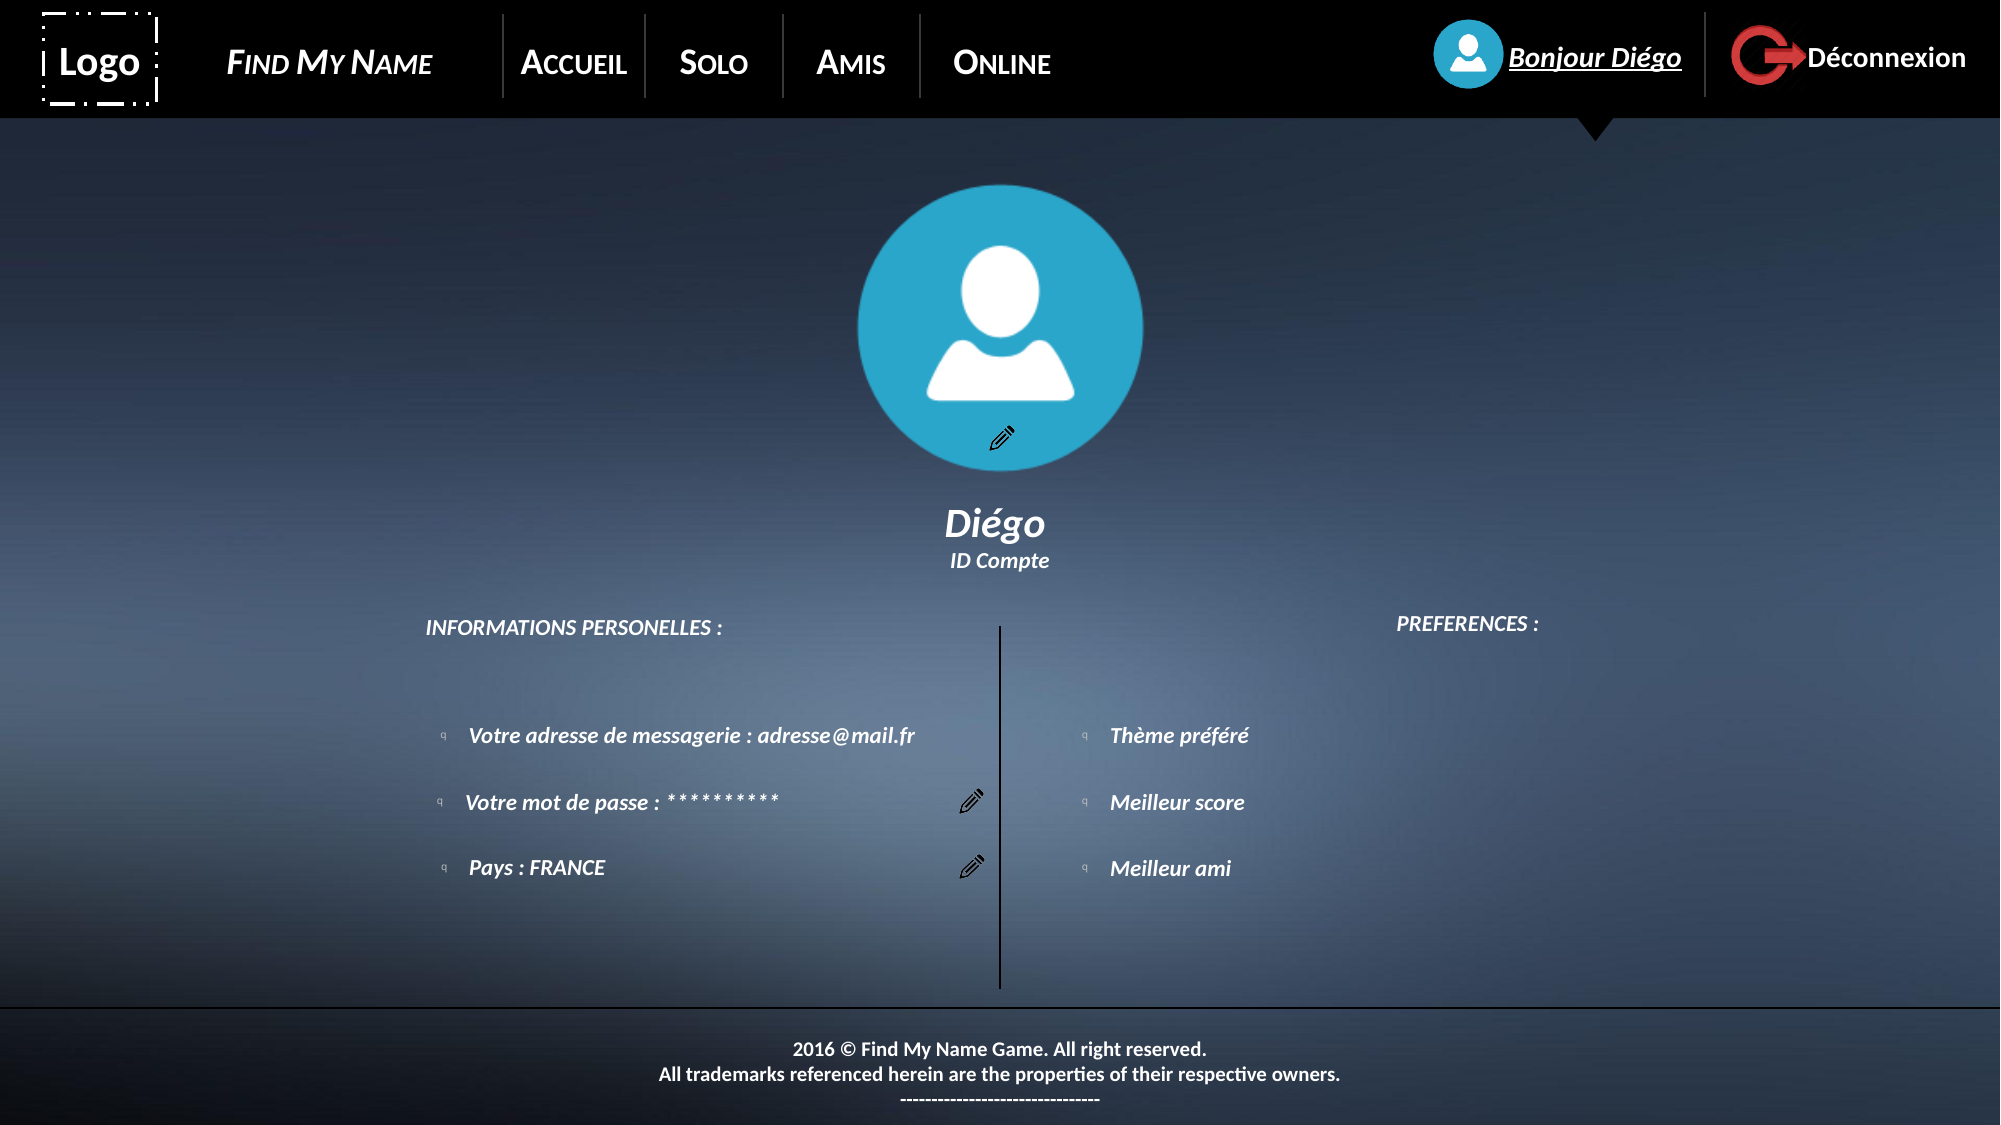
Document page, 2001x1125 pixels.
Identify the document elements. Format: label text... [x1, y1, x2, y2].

text_box [0, 0, 2000, 142]
text_box 2016 © Find My Name Game. All right reserved. All trademarks referenced herein are the properties of their respective owners. -------------------------------- [640, 1030, 1360, 1116]
text_box Meilleur score [1067, 768, 1622, 833]
picture [1432, 18, 1504, 90]
text_box Déconnexion [1713, 13, 2000, 98]
text_box Votre mot de passe : ********** [365, 768, 857, 833]
text_box Votre adresse de messagerie : adresse@mail.fr [400, 702, 956, 767]
text_box FIND MY NAME [211, 16, 448, 102]
text_box Logo [43, 13, 157, 104]
text_box INFORMATIONS PERSONELLES : [408, 593, 741, 658]
text_box Meilleur ami [1067, 834, 1622, 899]
text_box SOLO [663, 16, 765, 102]
text_box Diégo ID Compte [827, 478, 1172, 590]
picture [0, 119, 2000, 1007]
text_box Thème préféré [1067, 702, 1622, 767]
text_box PREFERENCES : [1301, 589, 1635, 655]
text_box Pays : FRANCE [263, 834, 783, 899]
picture [0, 1009, 2000, 1125]
text_box Bonjour Diégo [1421, 13, 1713, 98]
text_box AMIS [800, 16, 902, 102]
text_box ONLINE [937, 16, 1068, 102]
text_box ACCUEIL [503, 16, 646, 102]
